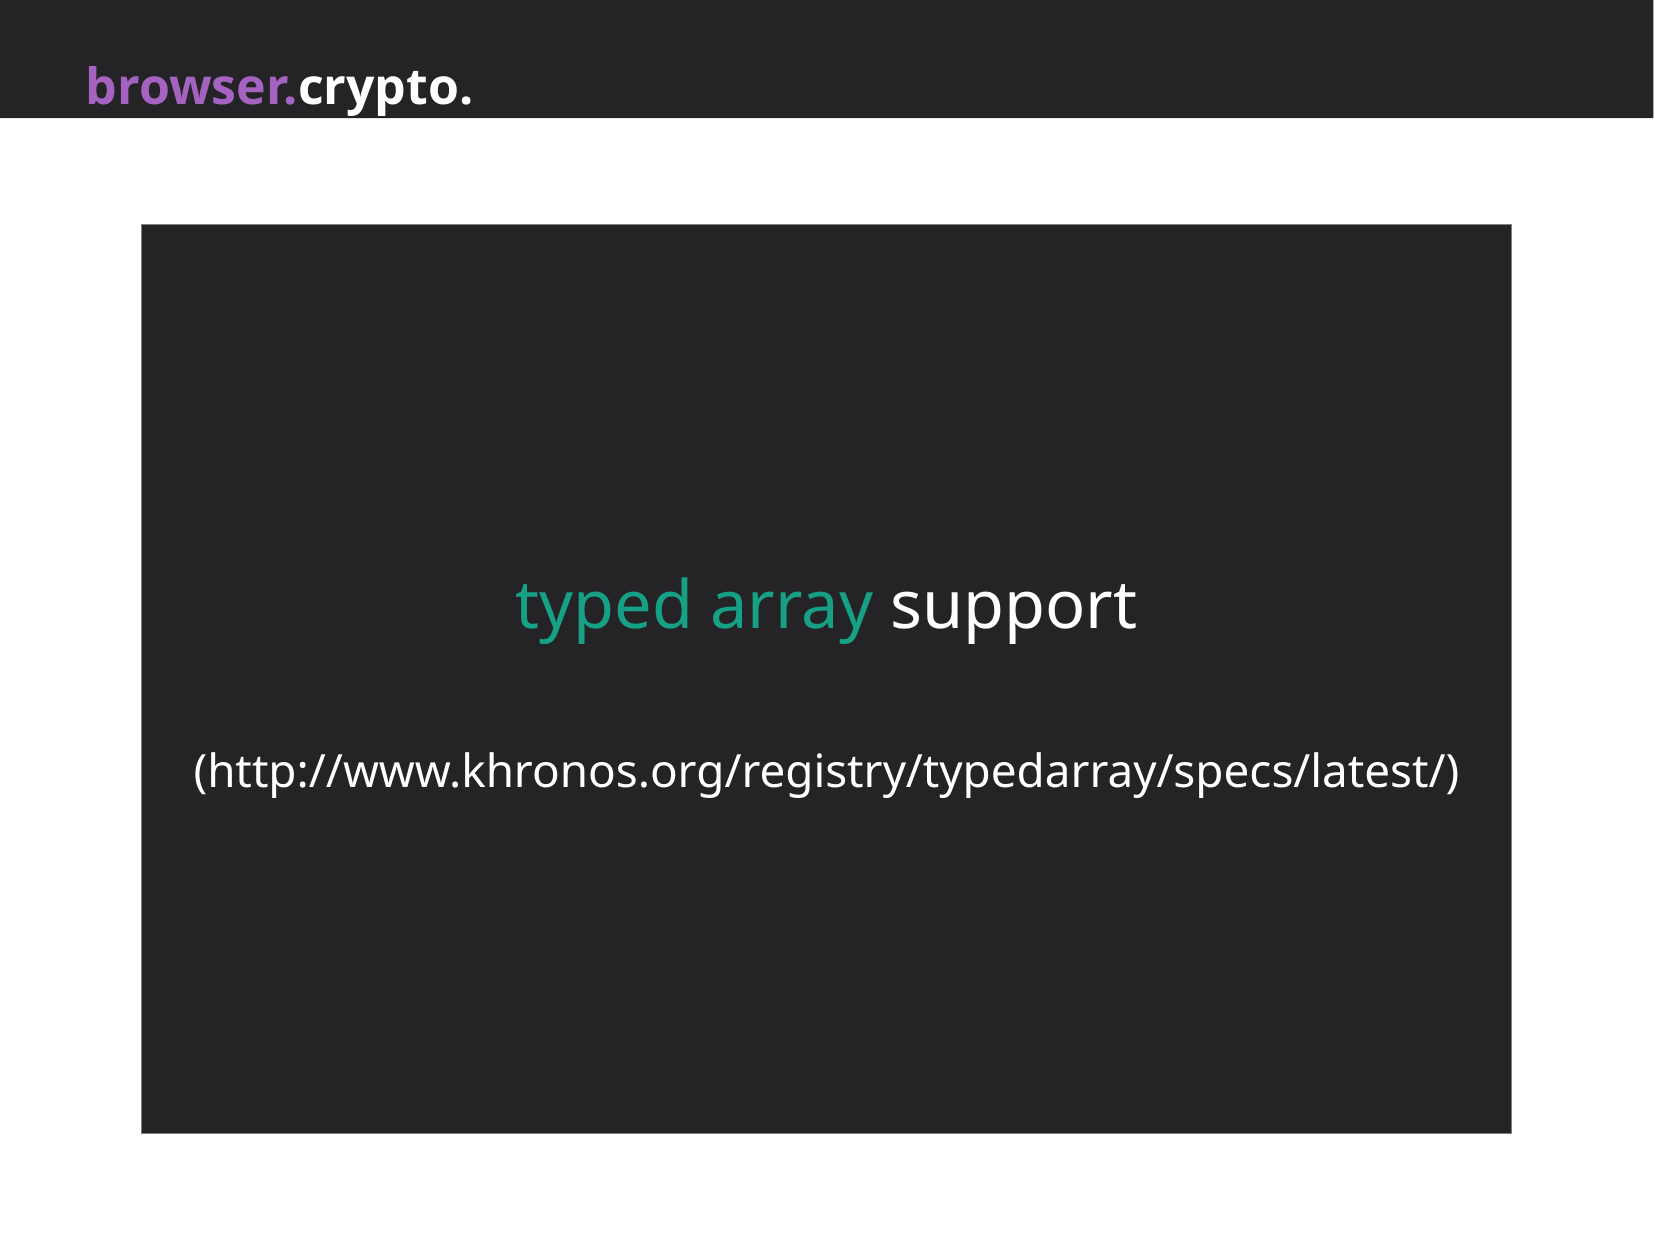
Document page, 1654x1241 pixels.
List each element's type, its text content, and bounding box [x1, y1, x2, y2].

text_box browser.crypto. [70, 43, 567, 119]
text_box typed array support (http://www.khronos.org/registry/typedarray/specs/latest/) [141, 224, 1512, 1134]
text_box [0, 0, 1654, 119]
